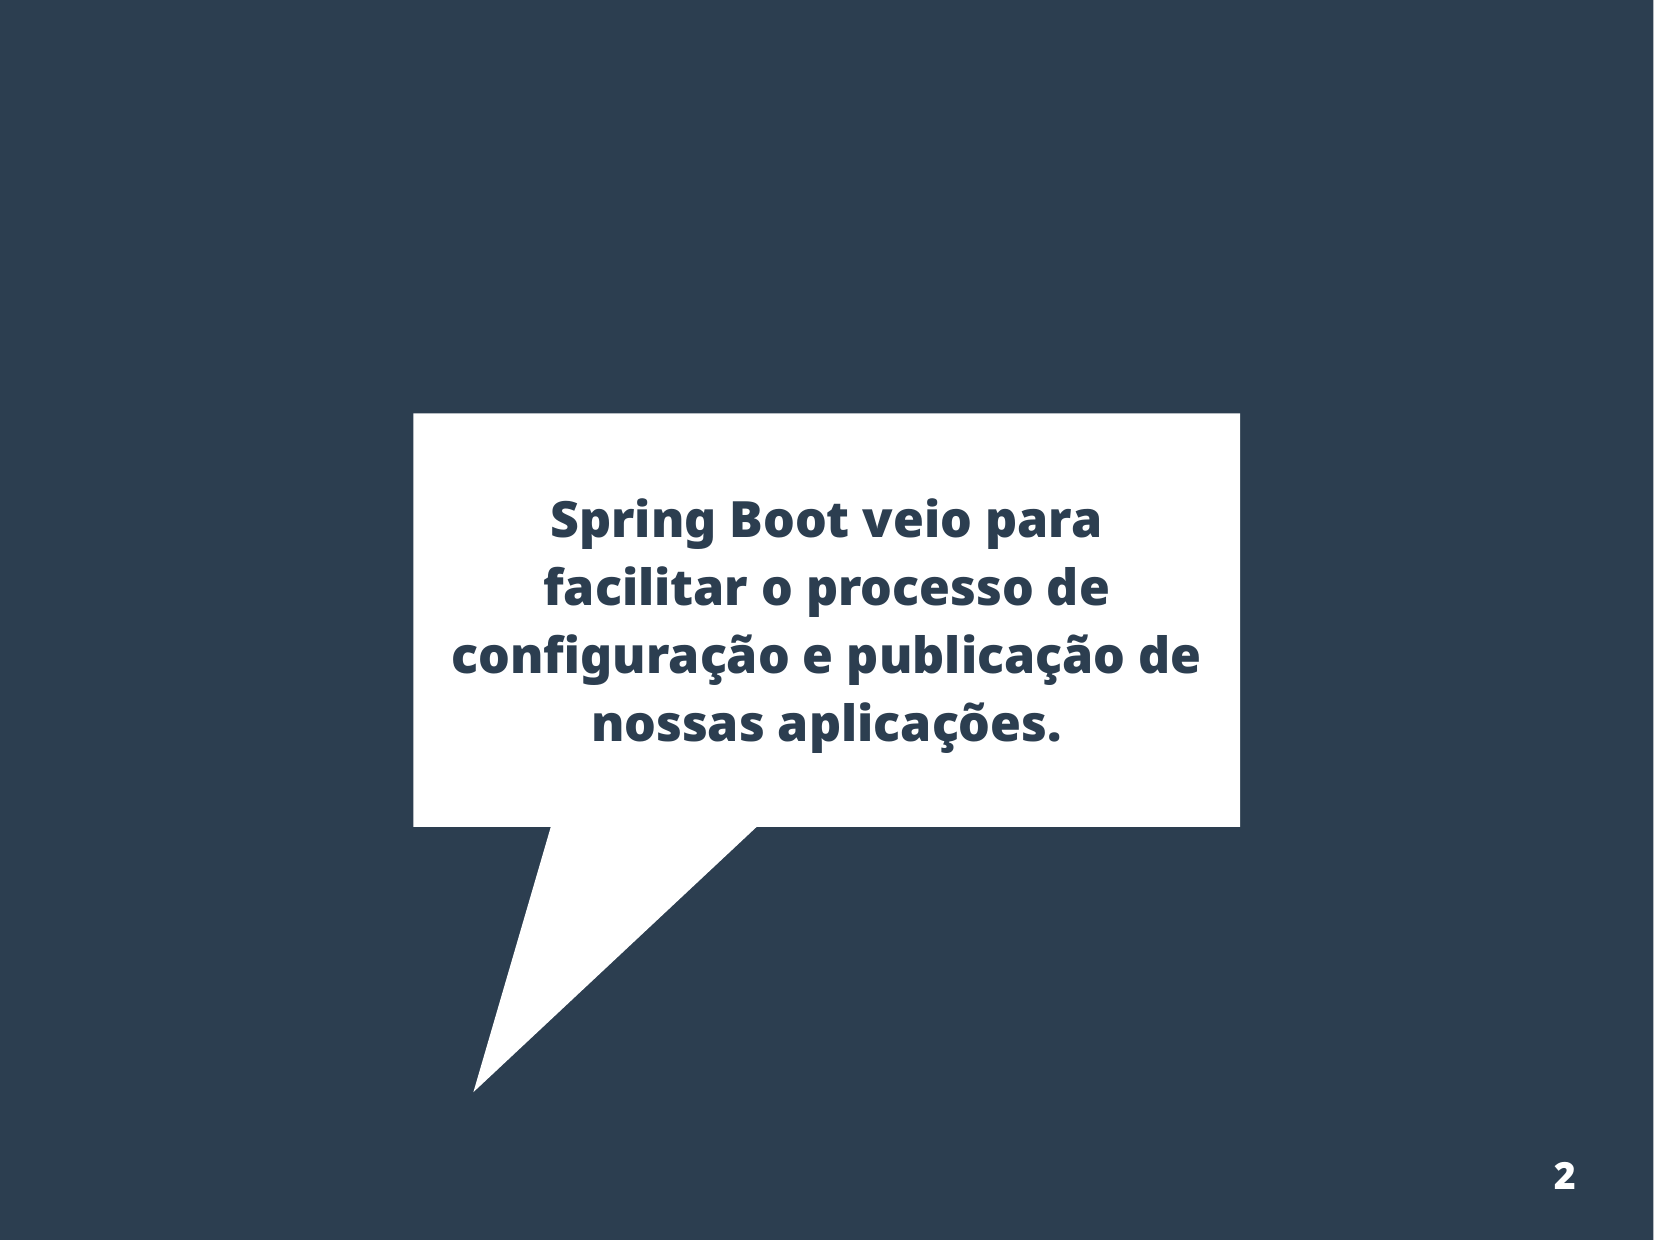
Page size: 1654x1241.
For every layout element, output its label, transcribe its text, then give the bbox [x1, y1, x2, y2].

title Spring Boot veio para facilitar o processo de configuração e publicação de nossas aplicações. [442, 442, 1211, 798]
